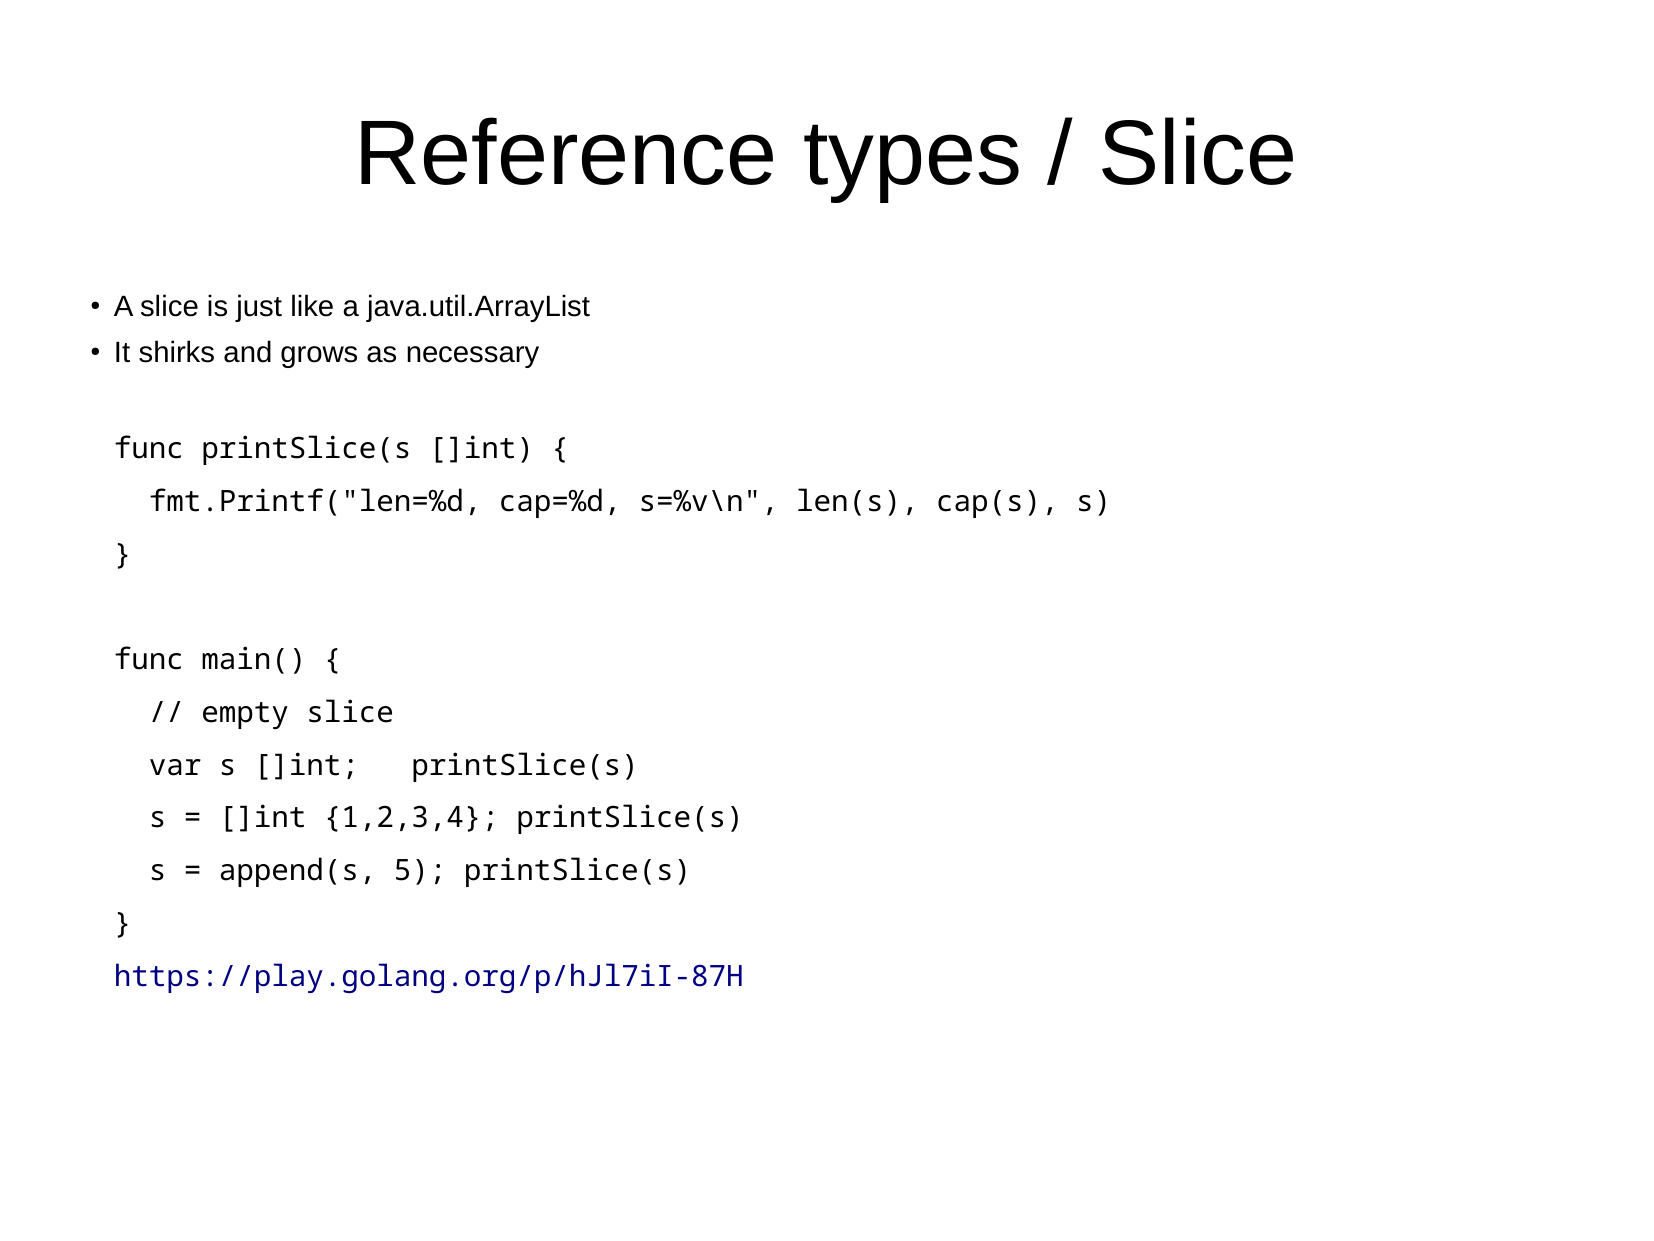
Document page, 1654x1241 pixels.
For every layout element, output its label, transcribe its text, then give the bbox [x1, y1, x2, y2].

list A slice is just like a java.util.ArrayList It shirks and grows as necessary func printSlice(s []int) { fmt.Printf("len=%d, cap=%d, s=%v\n", len(s), cap(s), s) } func main() { // empty slice var s []int; printSlice(s) s = []int {1,2,3,4}; printSlice(s) s = append(s, 5); printSlice(s) } https://play.golang.org/p/hJl7iI-87H [82, 290, 1571, 1010]
title Reference types / Slice [82, 49, 1571, 257]
